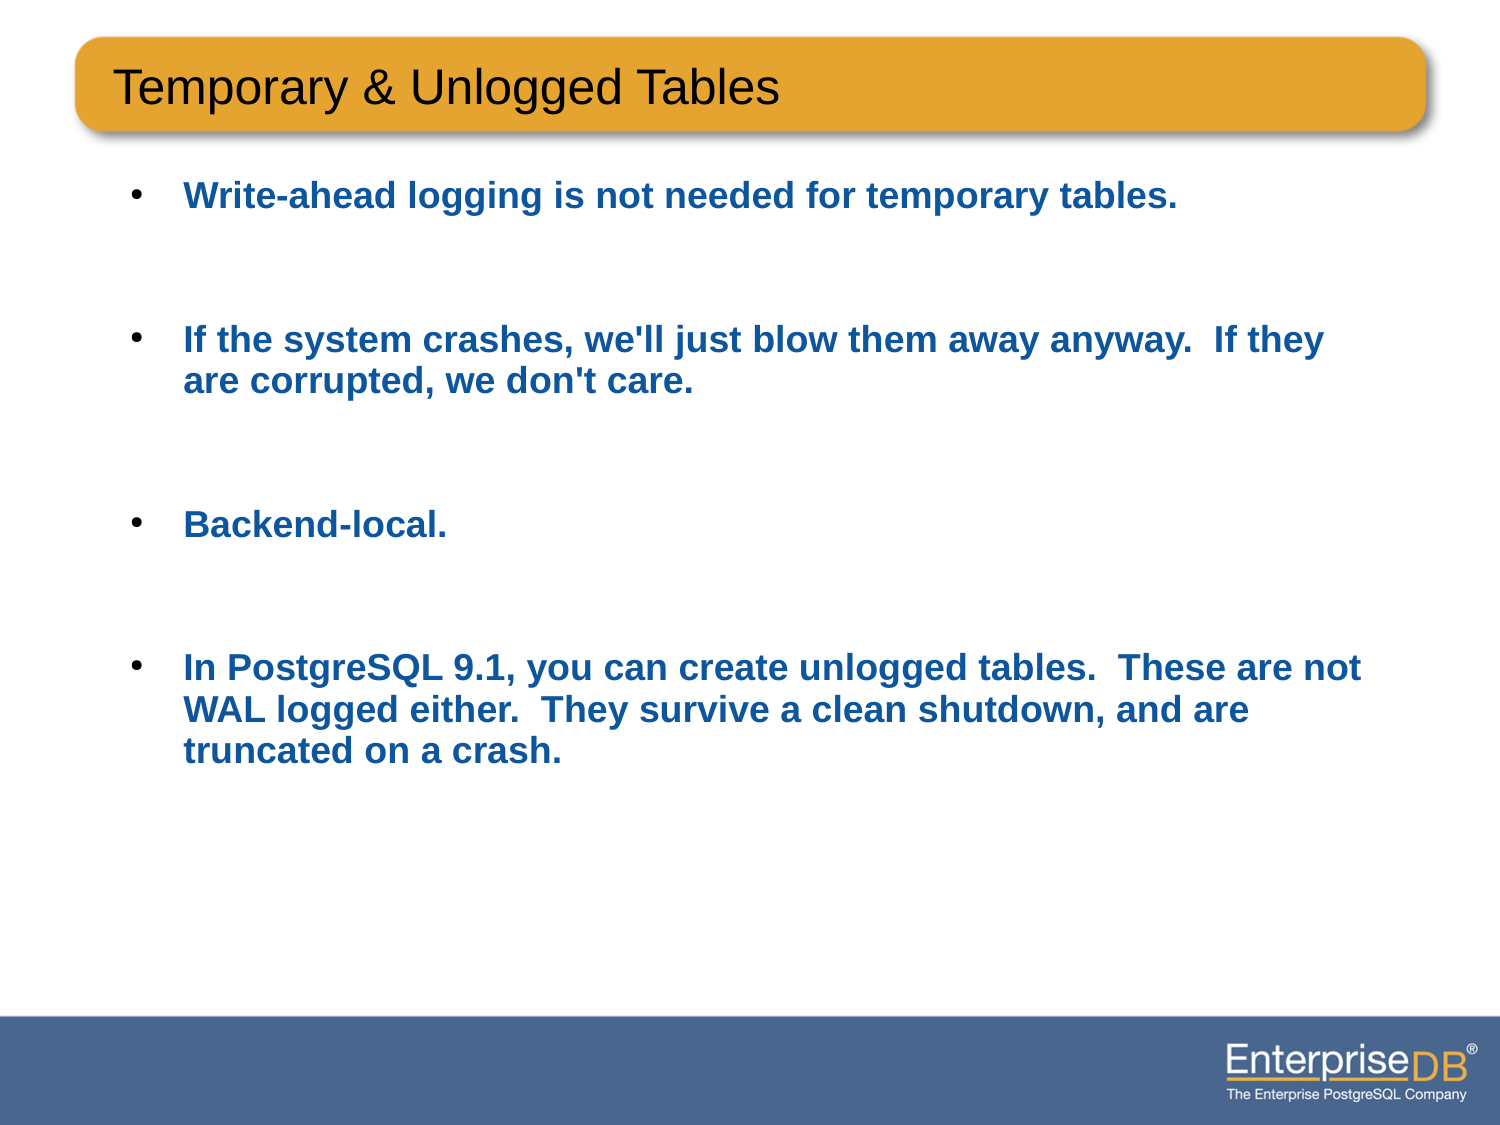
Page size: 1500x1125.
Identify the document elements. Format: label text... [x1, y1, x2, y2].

title Temporary & Unlogged Tables [112, 37, 1388, 138]
picture [0, 0, 1500, 1125]
list Write-ahead logging is not needed for temporary tables. If the system crashes, we'll just blow them away anyway. If they are corrupted, we don't care. Backend-local. In PostgreSQL 9.1, you can create unlogged tables. These are not WAL logged either. They survive a clean shutdown, and are truncated on a crash. [112, 174, 1388, 948]
